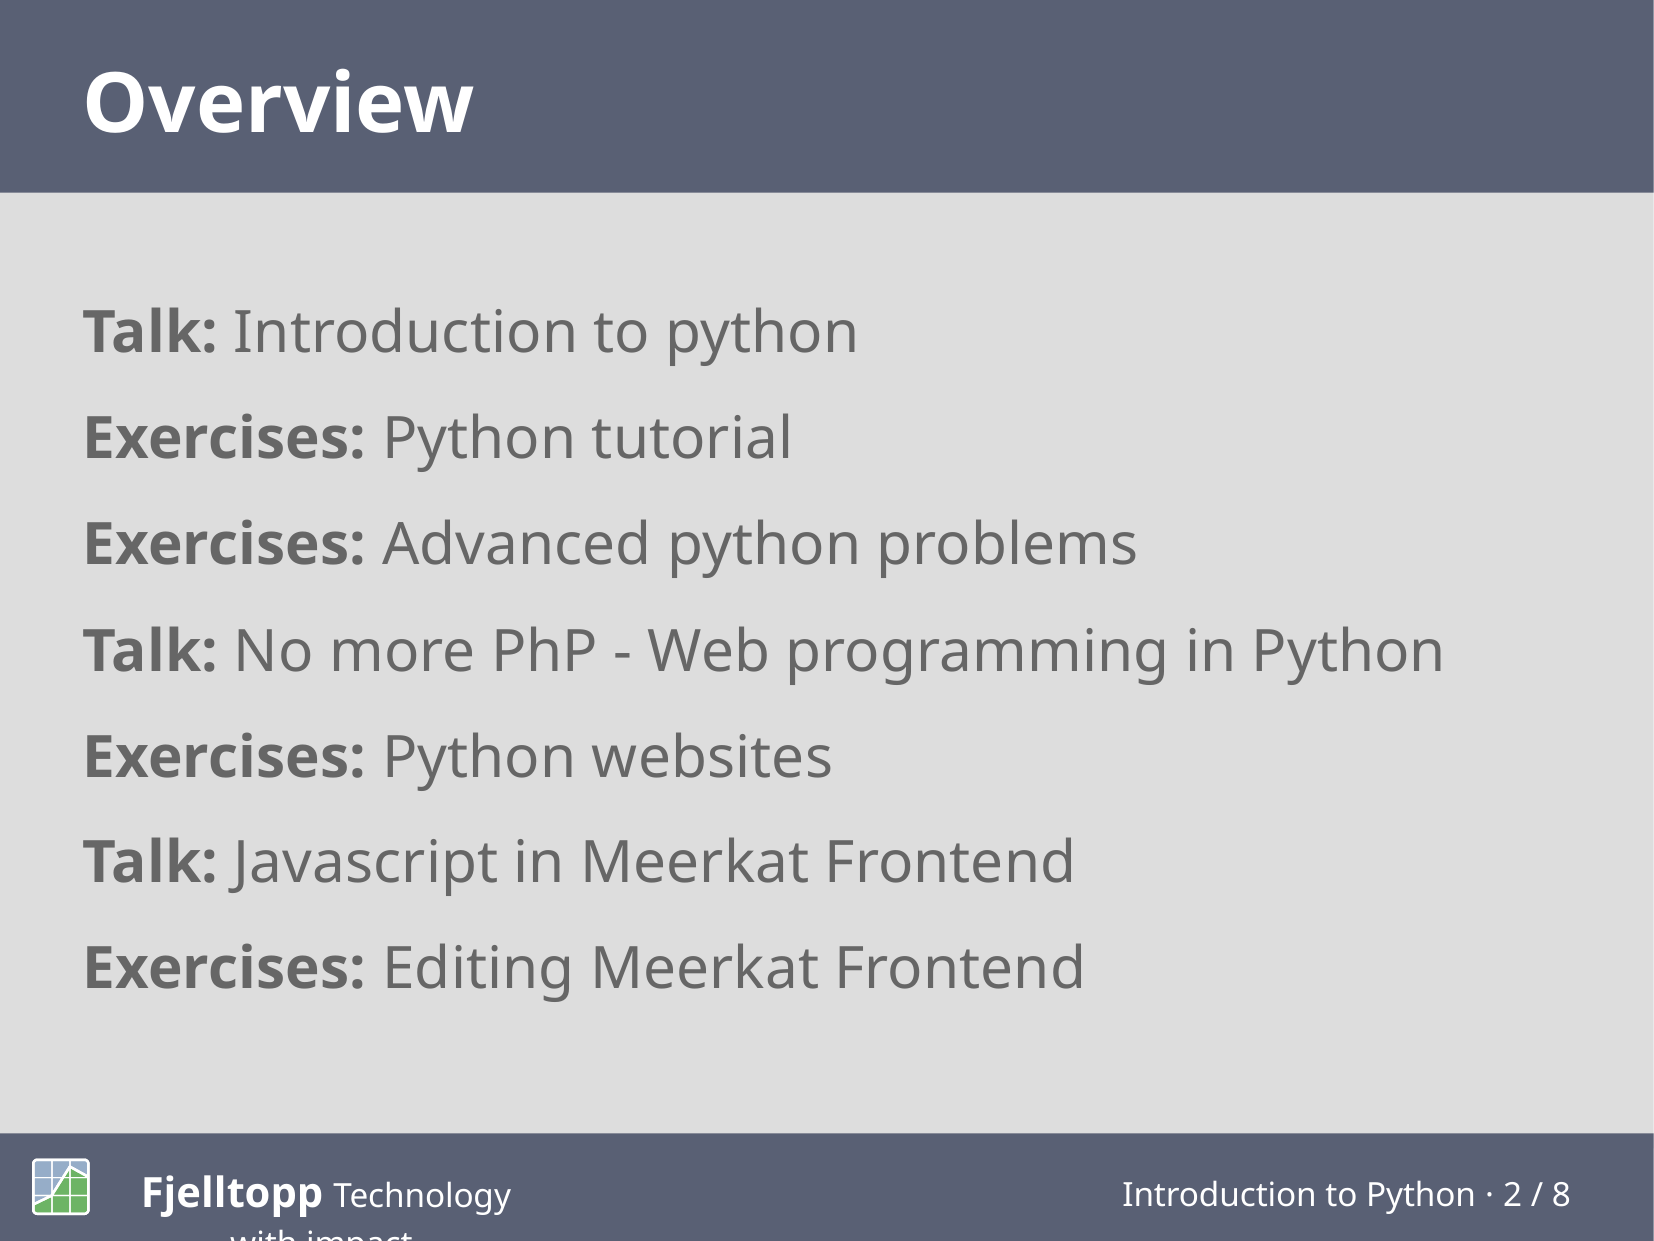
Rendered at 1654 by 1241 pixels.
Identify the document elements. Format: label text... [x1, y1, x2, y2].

title Overview [82, 47, 1264, 152]
list Talk: Introduction to python Exercises: Python tutorial Exercises: Advanced python problems Talk: No more PhP - Web programming in Python Exercises: Python websites Talk: Javascript in Meerkat Frontend Exercises: Editing Meerkat Frontend [82, 290, 1571, 1010]
